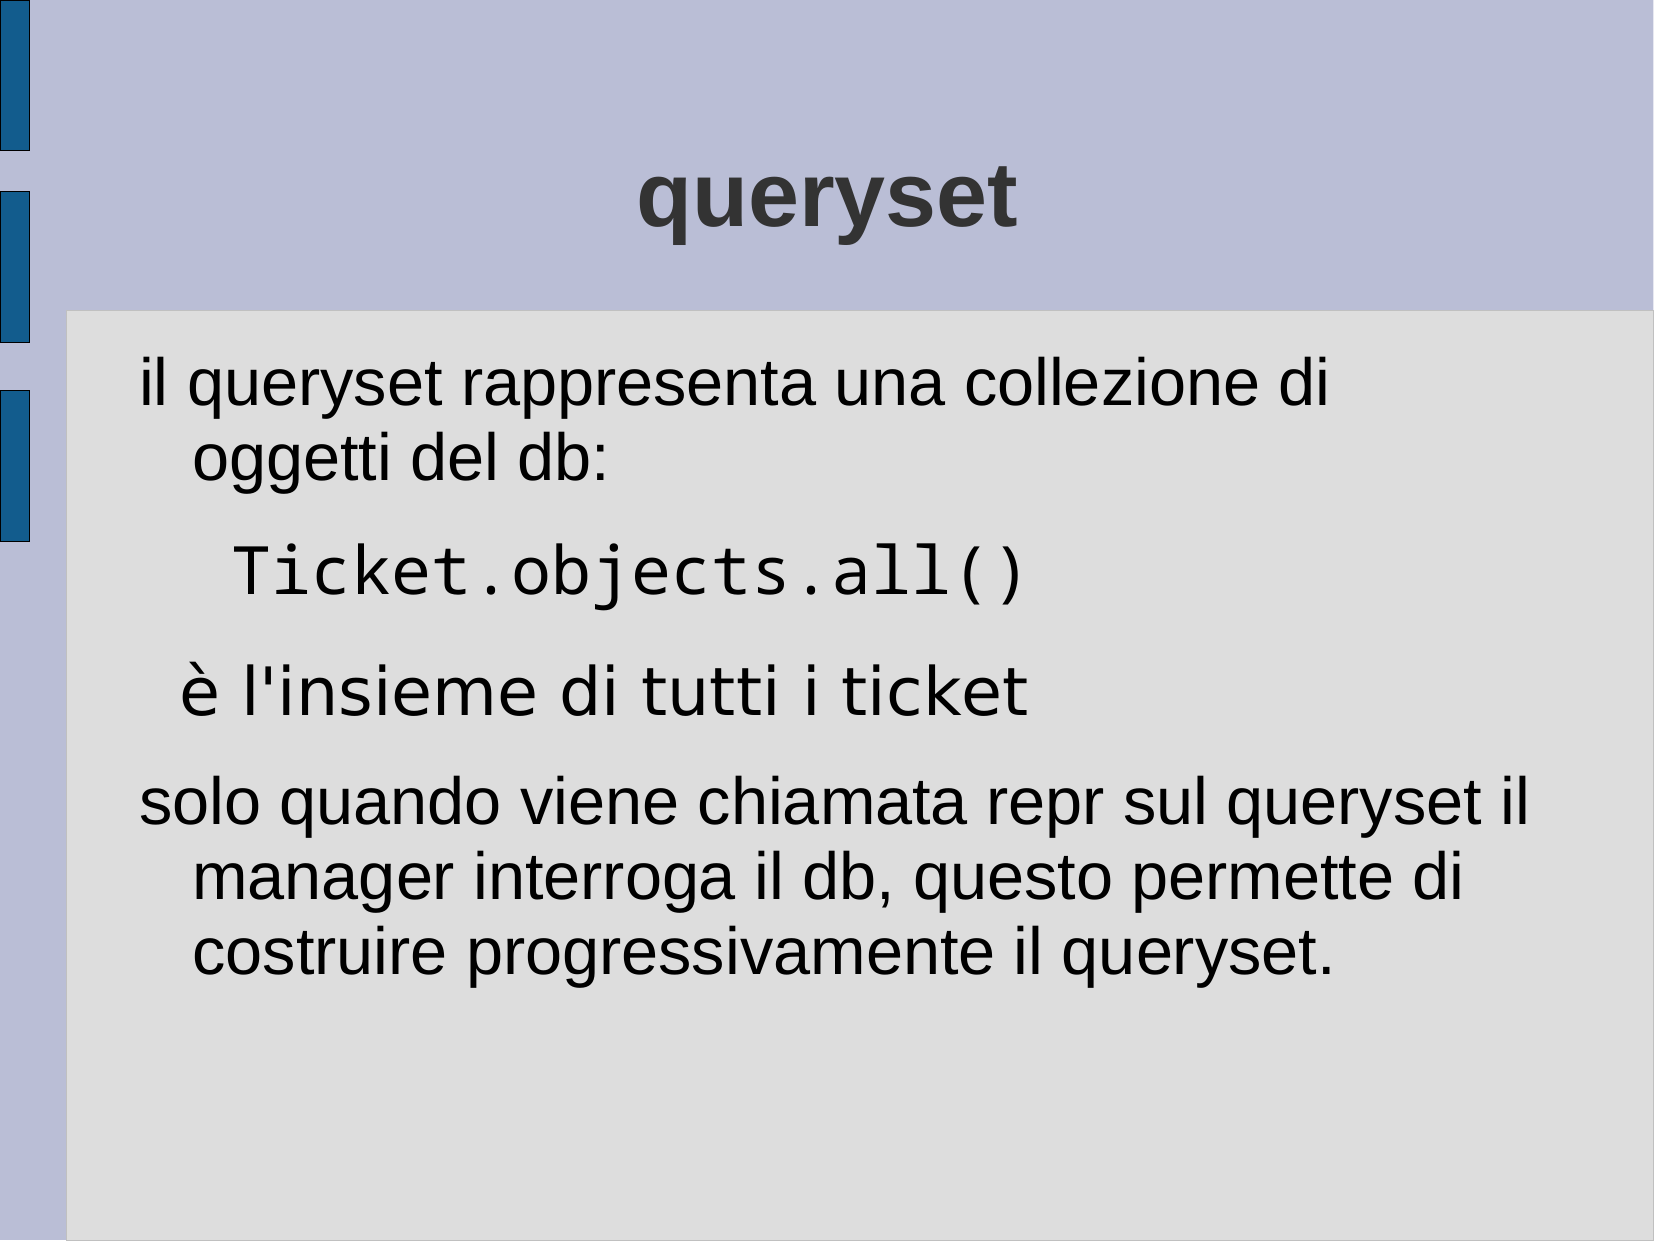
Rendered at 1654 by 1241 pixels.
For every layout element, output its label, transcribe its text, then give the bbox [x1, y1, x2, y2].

title queryset [121, 91, 1534, 299]
list il queryset rappresenta una collezione di oggetti del db: Ticket.objects.all() è l'insieme di tutti i ticket solo quando viene chiamata repr sul queryset il manager interroga il db, questo permette di costruire progressivamente il queryset. [121, 344, 1534, 1127]
